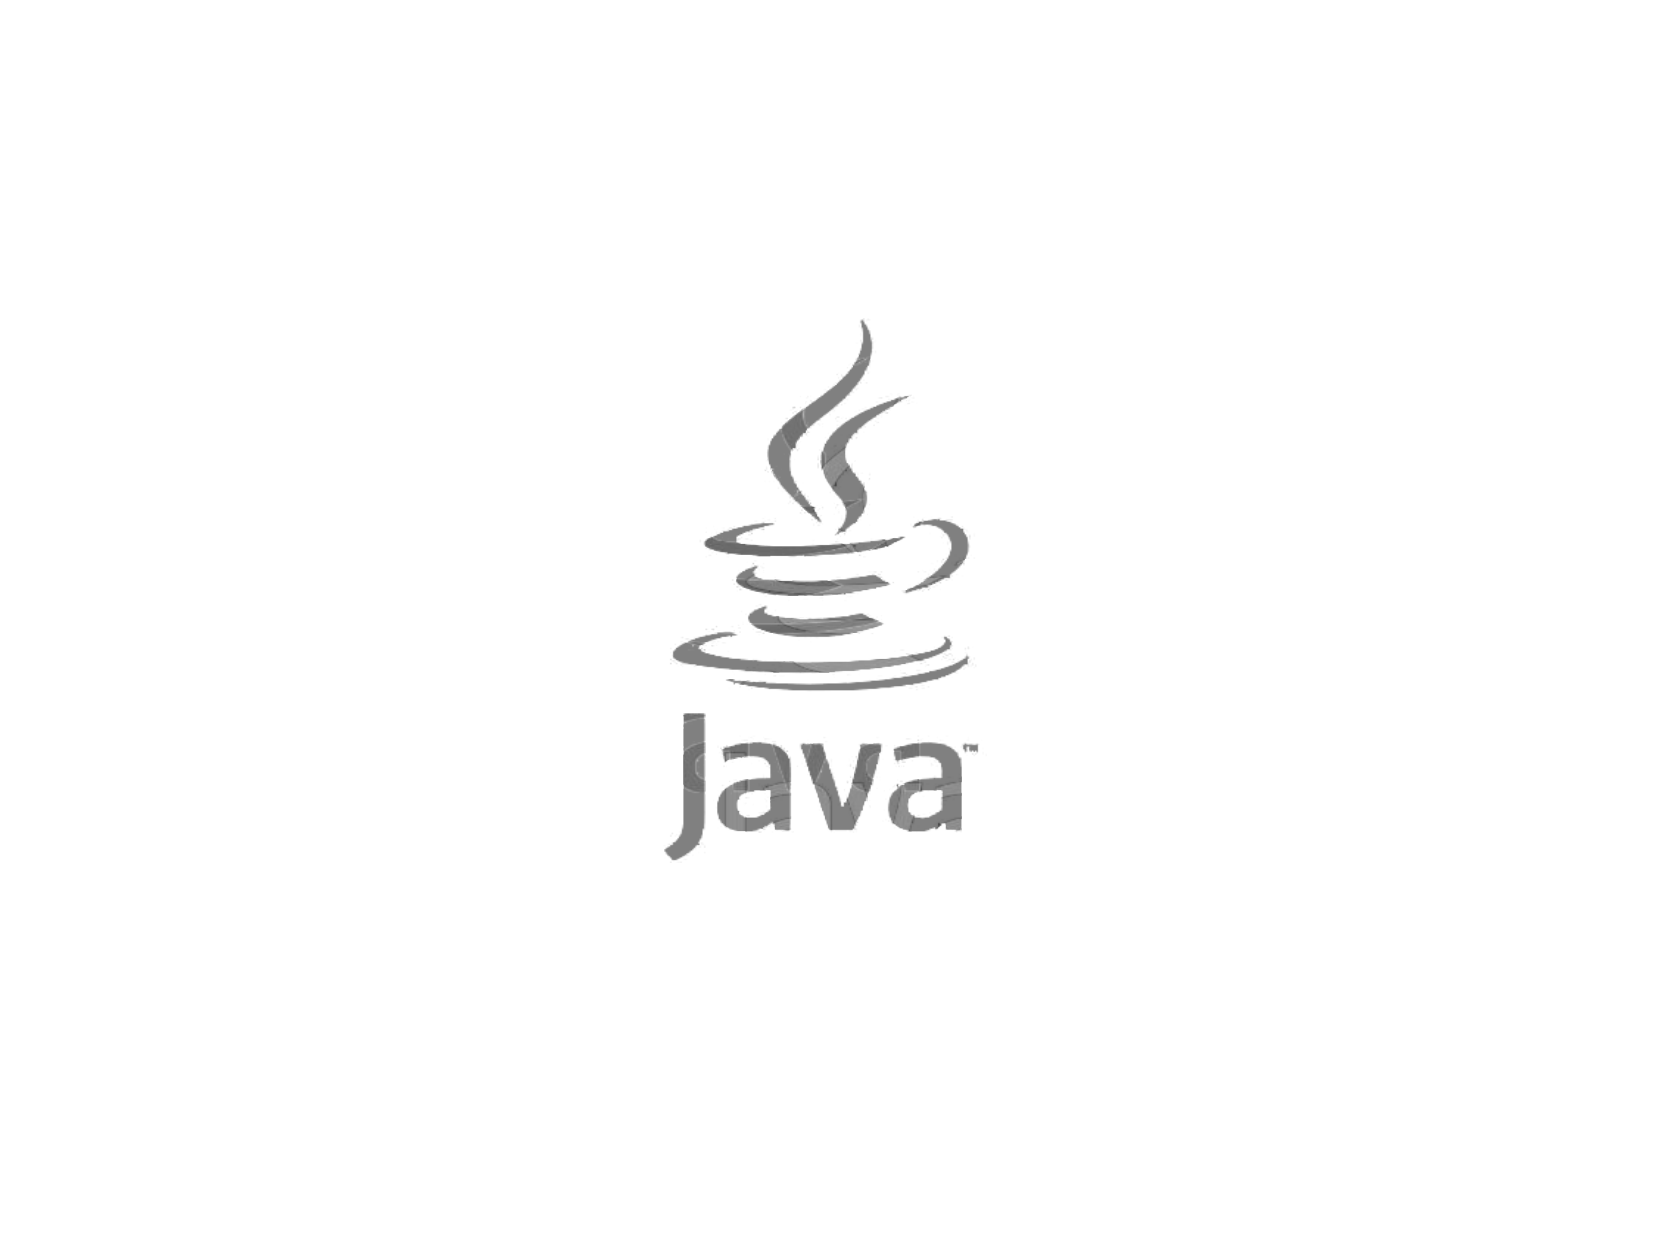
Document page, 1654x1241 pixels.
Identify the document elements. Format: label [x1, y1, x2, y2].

picture [663, 318, 987, 863]
